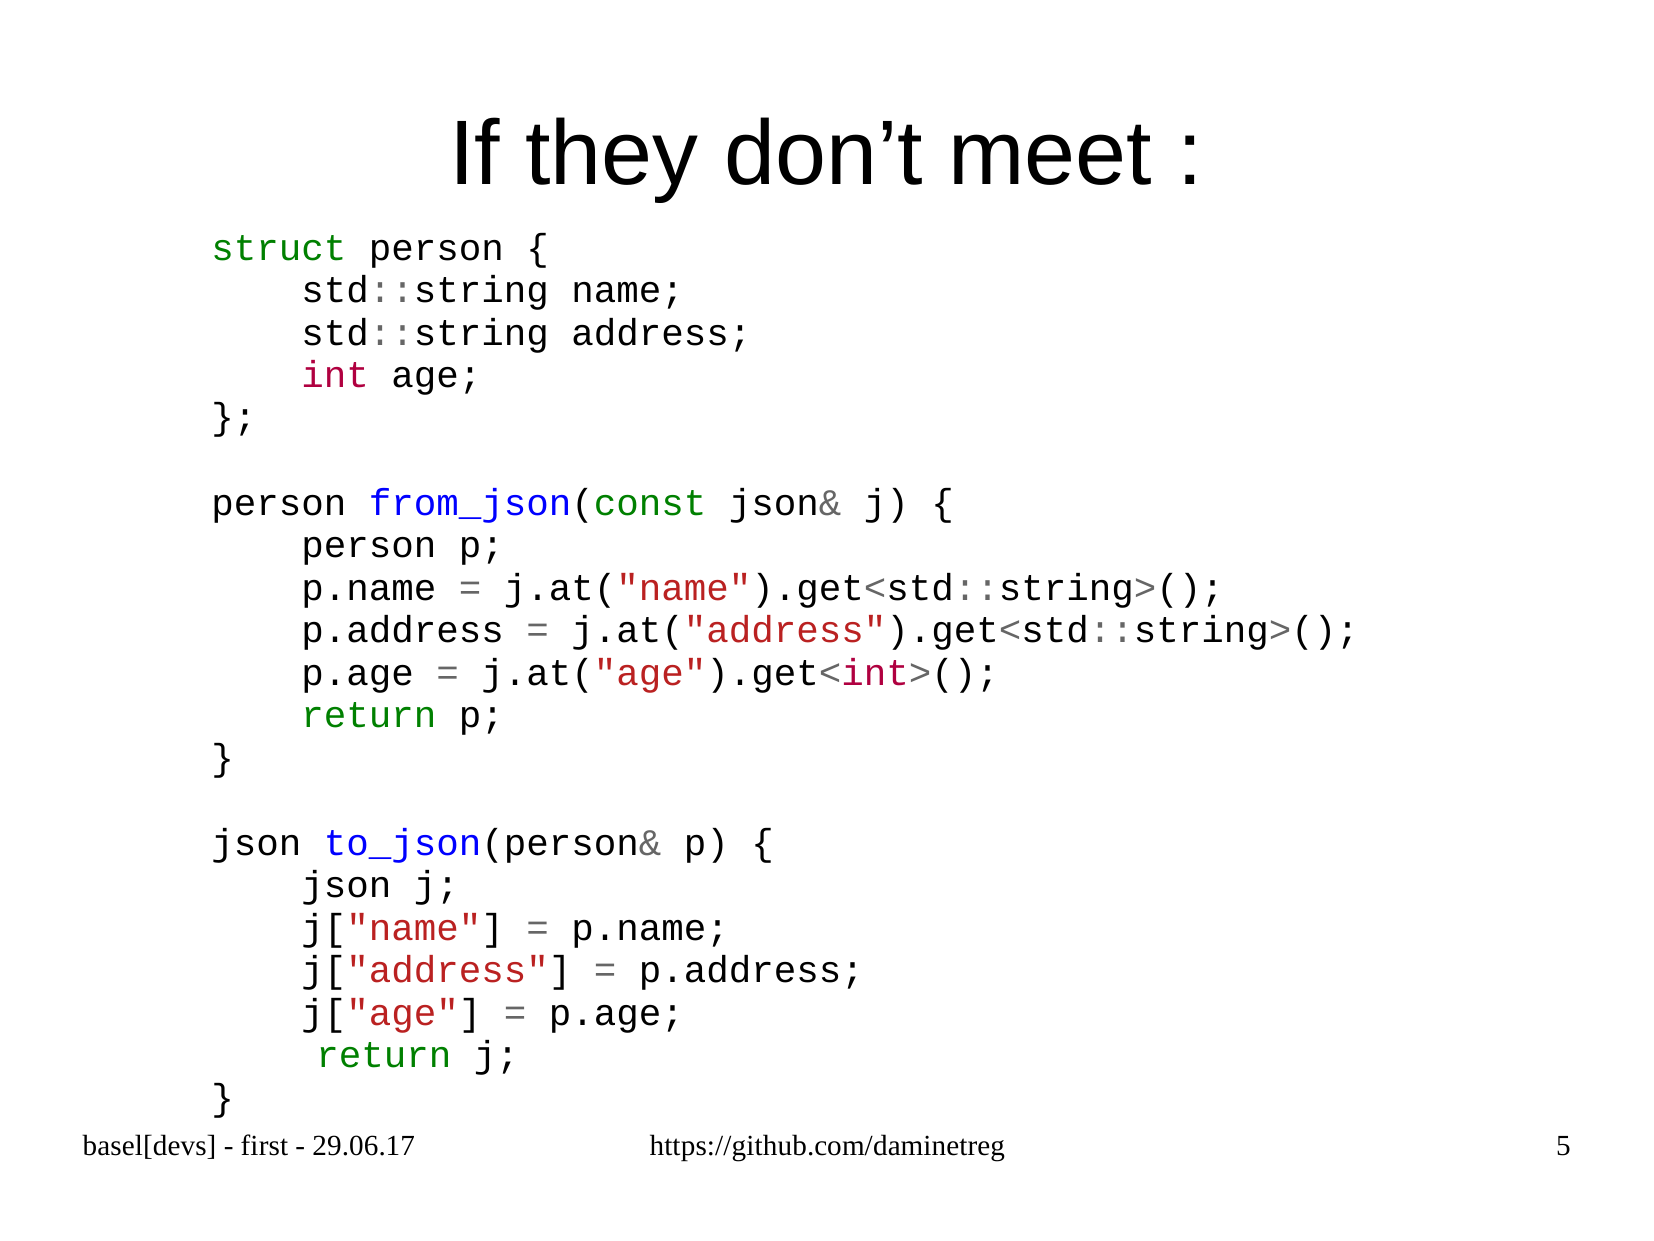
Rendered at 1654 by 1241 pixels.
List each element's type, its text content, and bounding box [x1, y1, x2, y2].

title If they don’t meet : [82, 49, 1571, 257]
text_box struct person { std::string name; std::string address; int age; }; person from_json(const json& j) { person p; p.name = j.at("name").get<std::string>(); p.address = j.at("address").get<std::string>(); p.age = j.at("age").get<int>(); return p; } json to_json(person& p) { json j; j["name"] = p.name; j["address"] = p.address; j["age"] = p.age; return j; } [106, 221, 1547, 1229]
